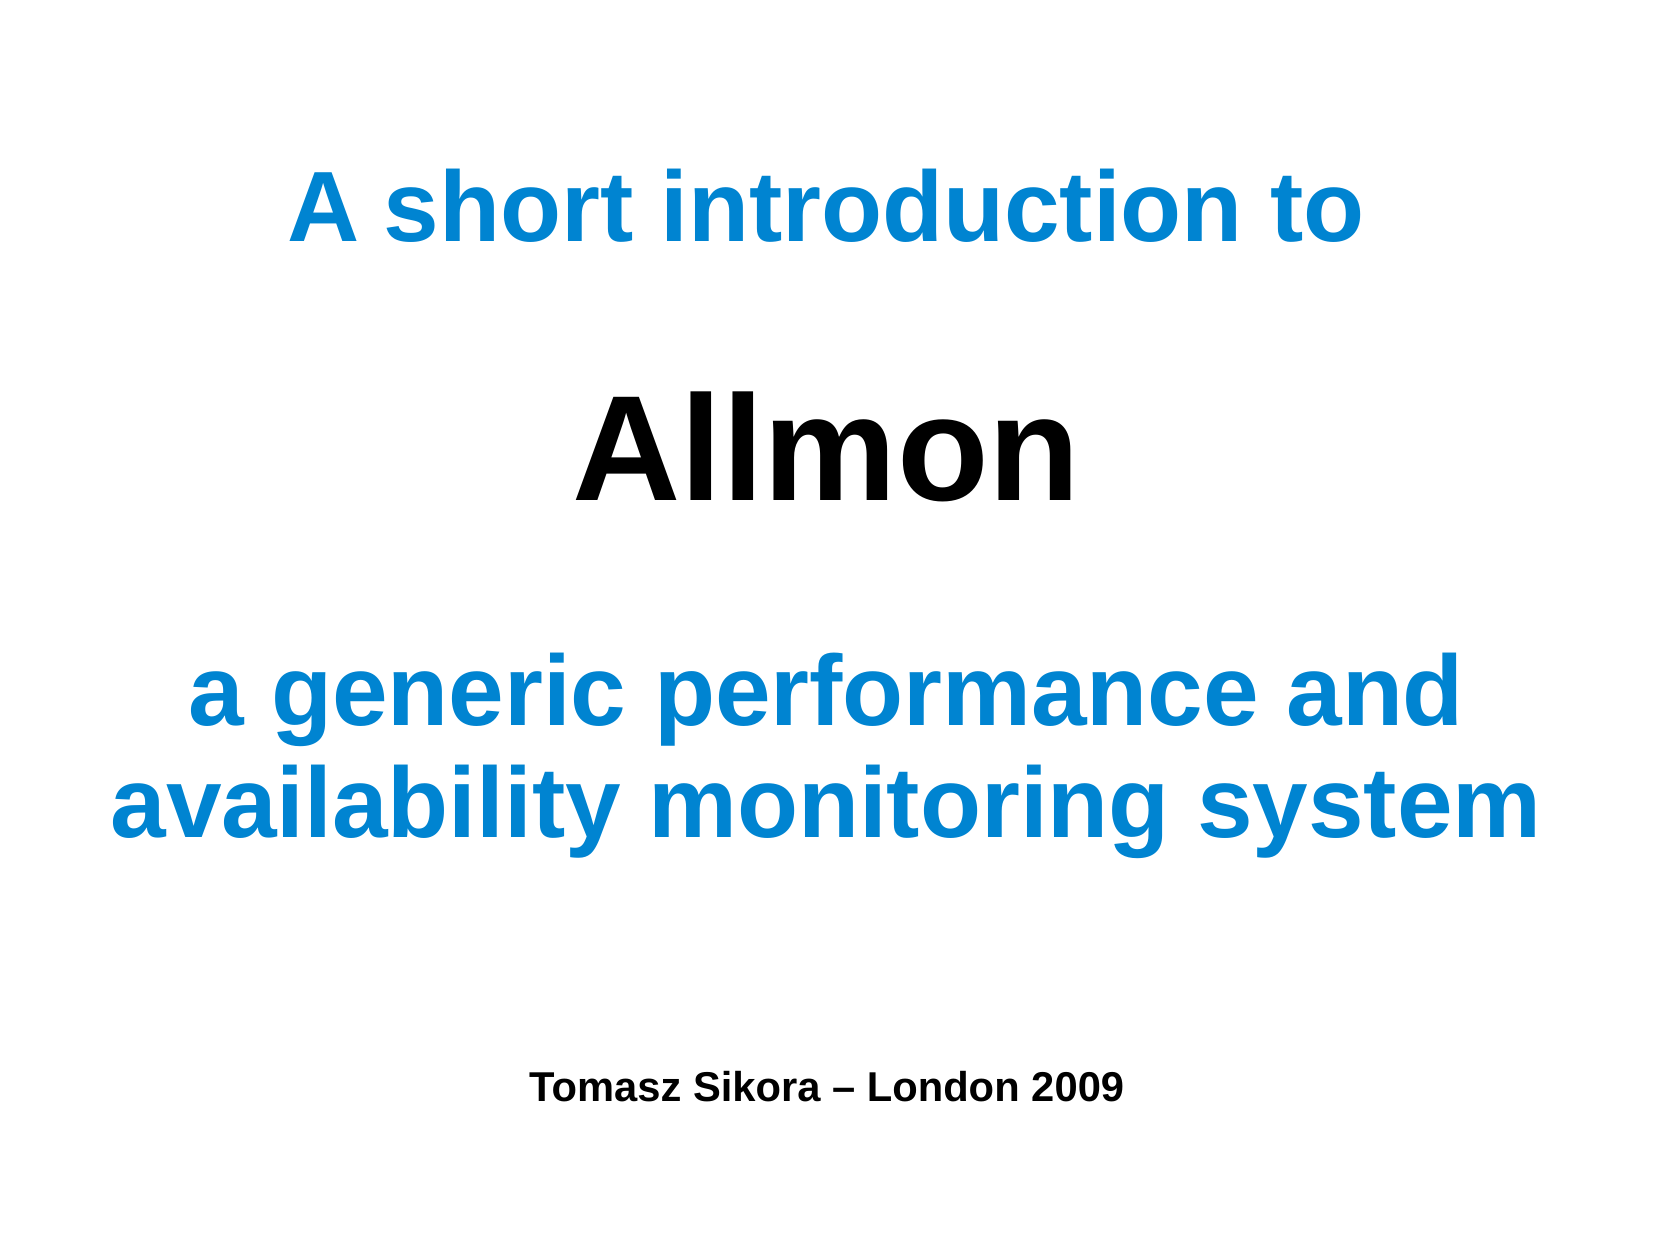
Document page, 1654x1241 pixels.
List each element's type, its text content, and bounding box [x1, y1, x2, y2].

subtitle A short introduction to Allmon a generic performance and availability monitoring system Tomasz Sikora – London 2009 [82, 47, 1571, 1111]
